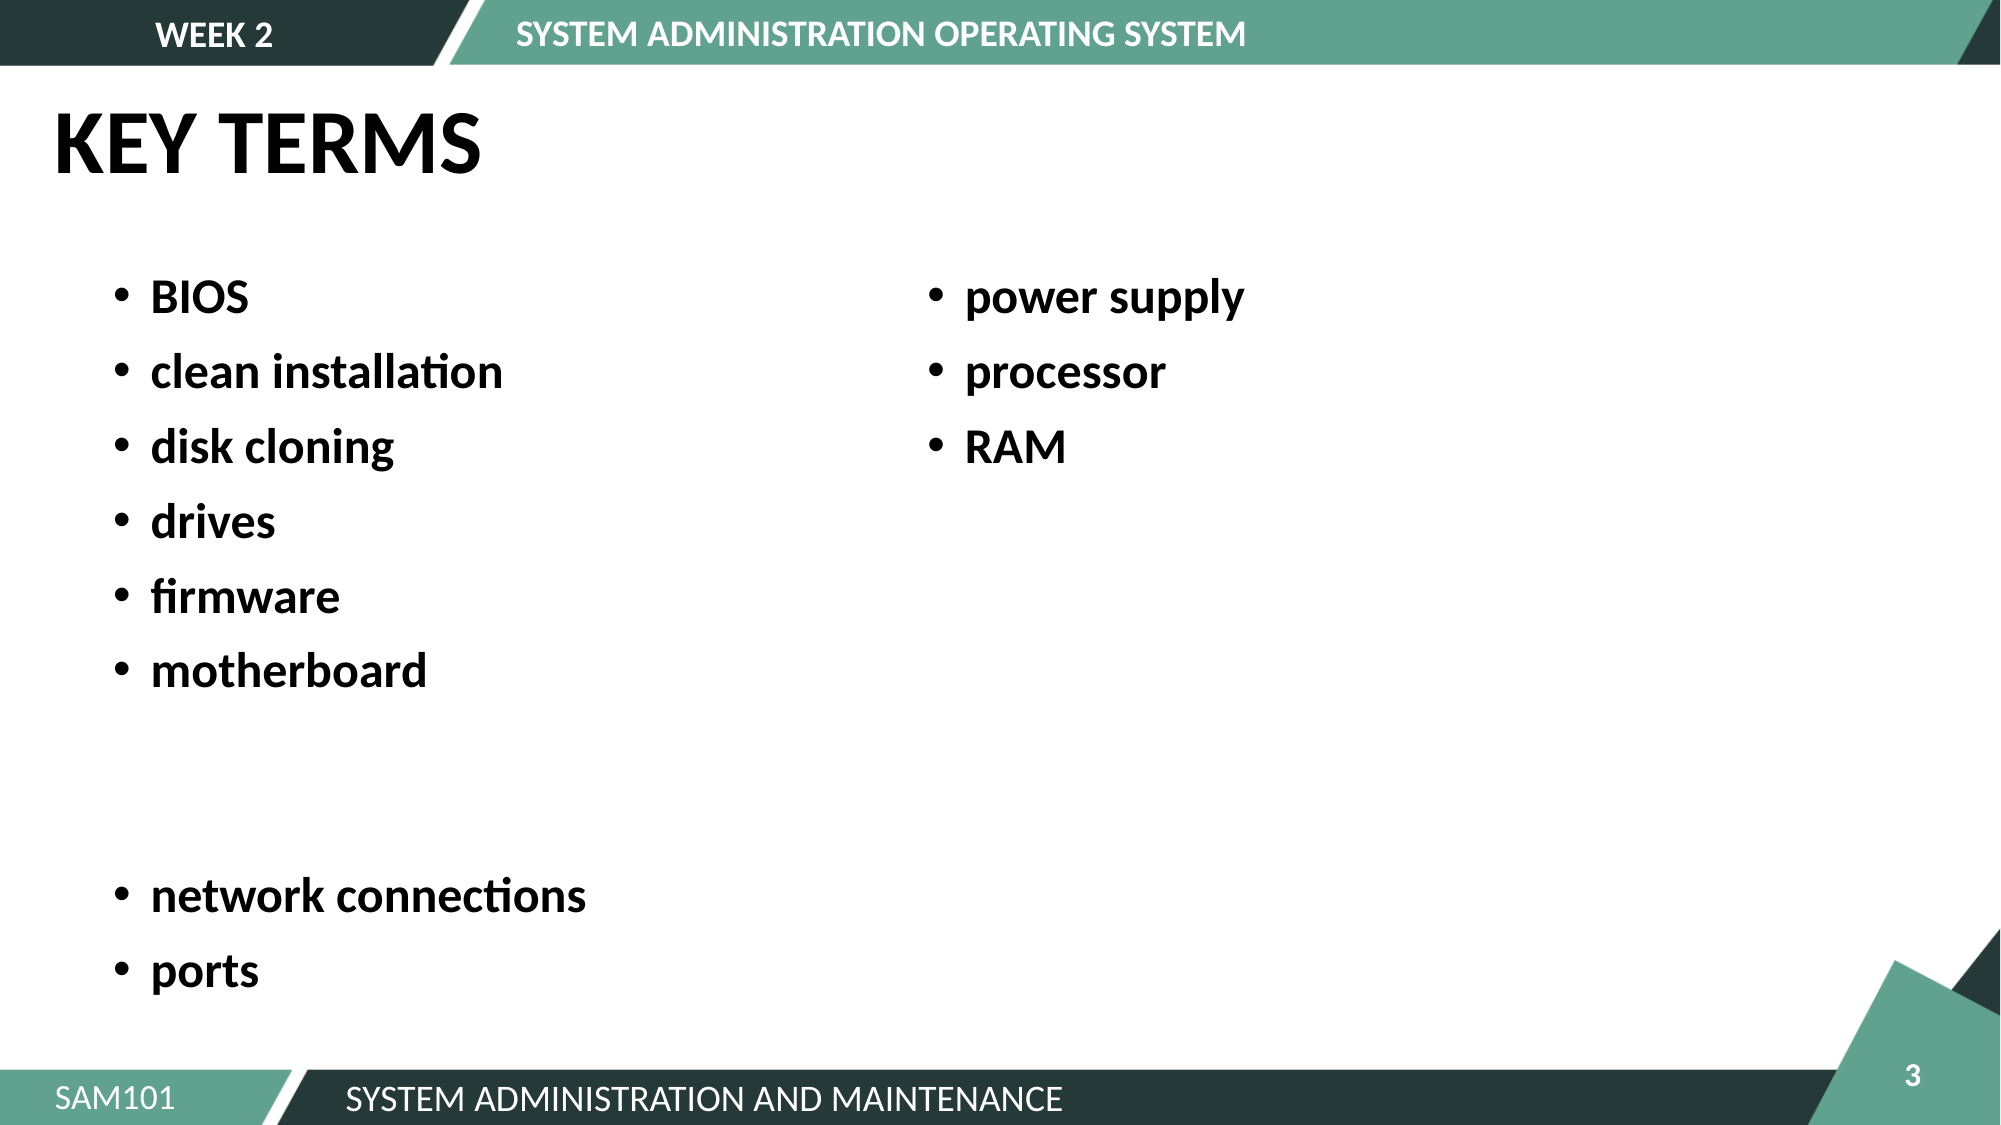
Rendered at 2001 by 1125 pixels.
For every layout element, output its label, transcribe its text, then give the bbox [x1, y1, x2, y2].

slide_number <number> [1486, 1042, 1937, 1103]
text_box SYSTEM ADMINISTRATION AND MAINTENANCE [330, 1066, 1332, 1125]
text_box SYSTEM ADMINISTRATION OPERATING SYSTEM [501, 1, 1937, 62]
text_box WEEK 2 [98, 2, 331, 63]
text_box BIOS clean installation disk cloning drives firmware motherboard network connections ports power supply processor RAM [98, 255, 1757, 1019]
text_box KEY TERMS [39, 78, 533, 208]
picture [0, 0, 2001, 1125]
text_box SAM101 [39, 1066, 233, 1125]
